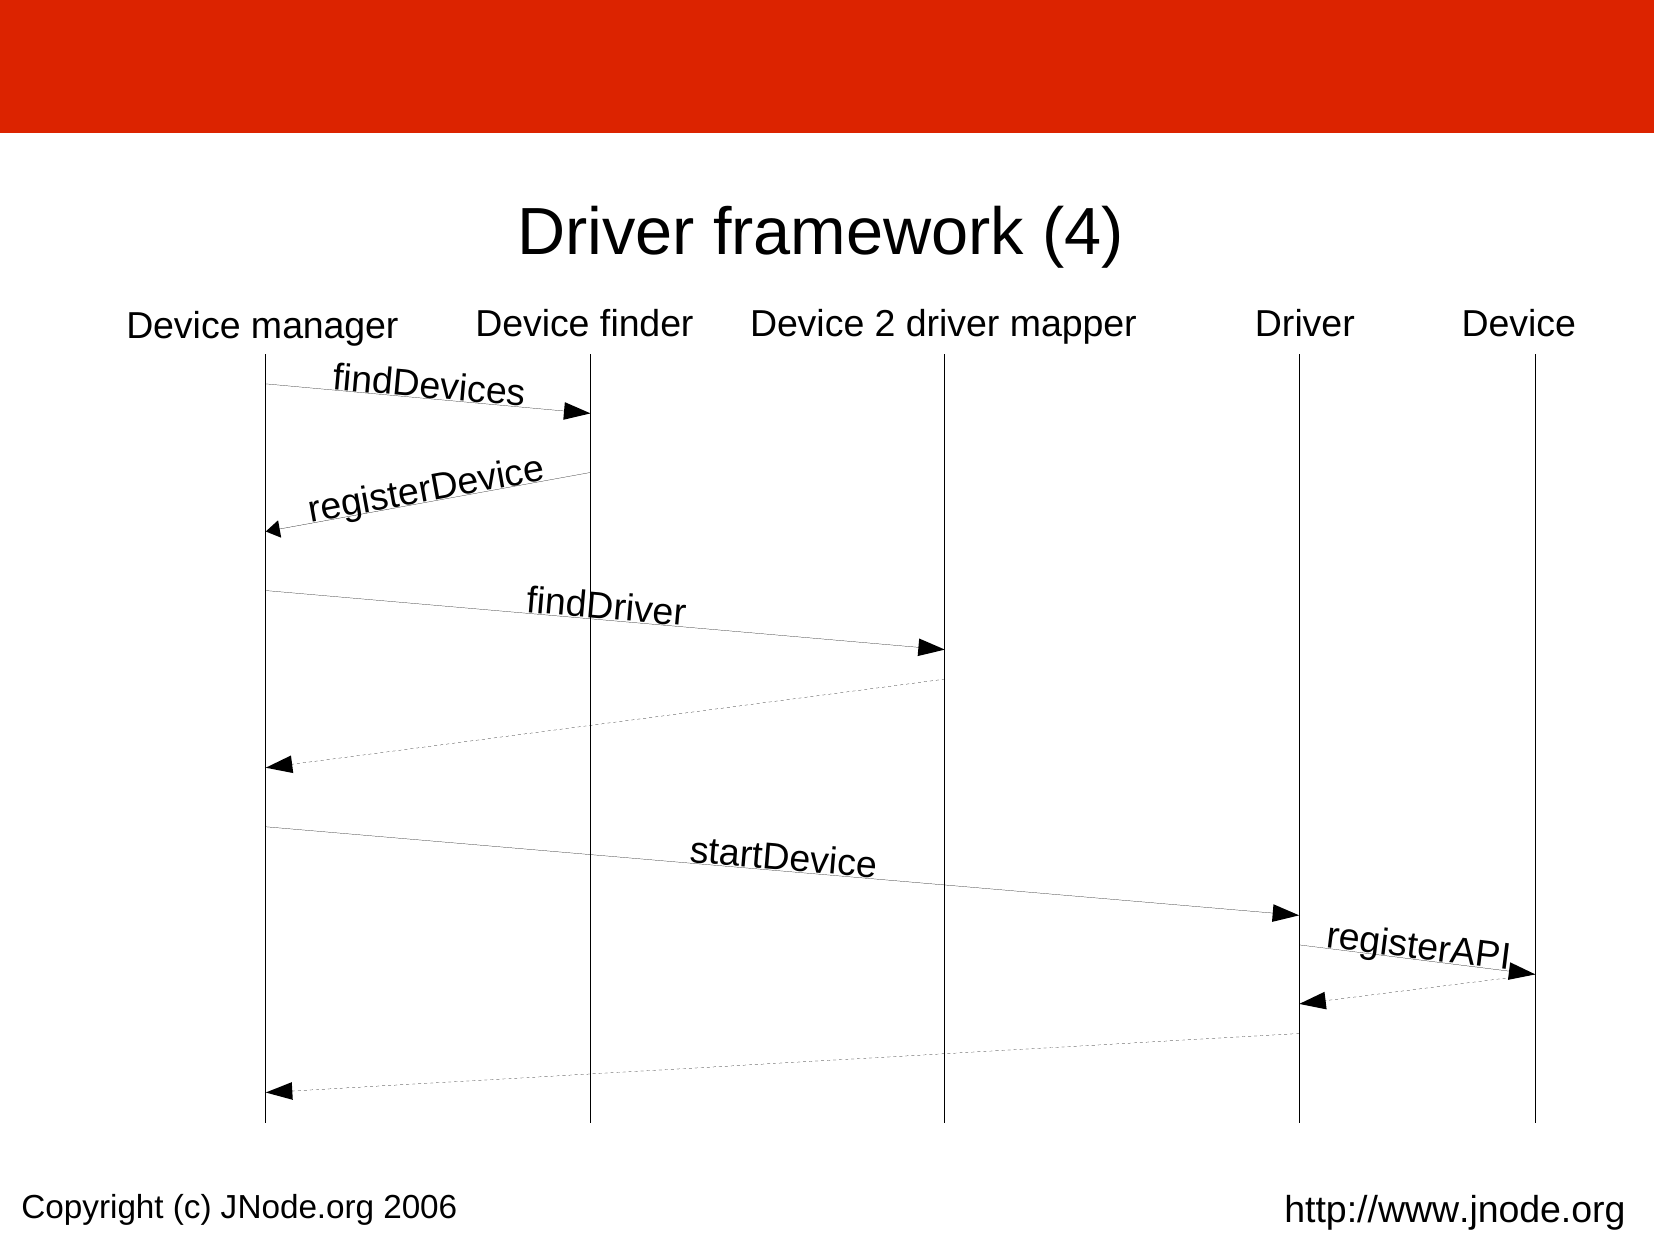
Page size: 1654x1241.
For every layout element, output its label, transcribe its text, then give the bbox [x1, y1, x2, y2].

text_box Device finder [460, 295, 709, 353]
title Driver framework (4) [76, 147, 1565, 316]
text_box Device [1446, 295, 1591, 353]
text_box Device manager [111, 297, 414, 355]
text_box Device 2 driver mapper [735, 295, 1152, 353]
text_box Driver [1240, 295, 1370, 353]
